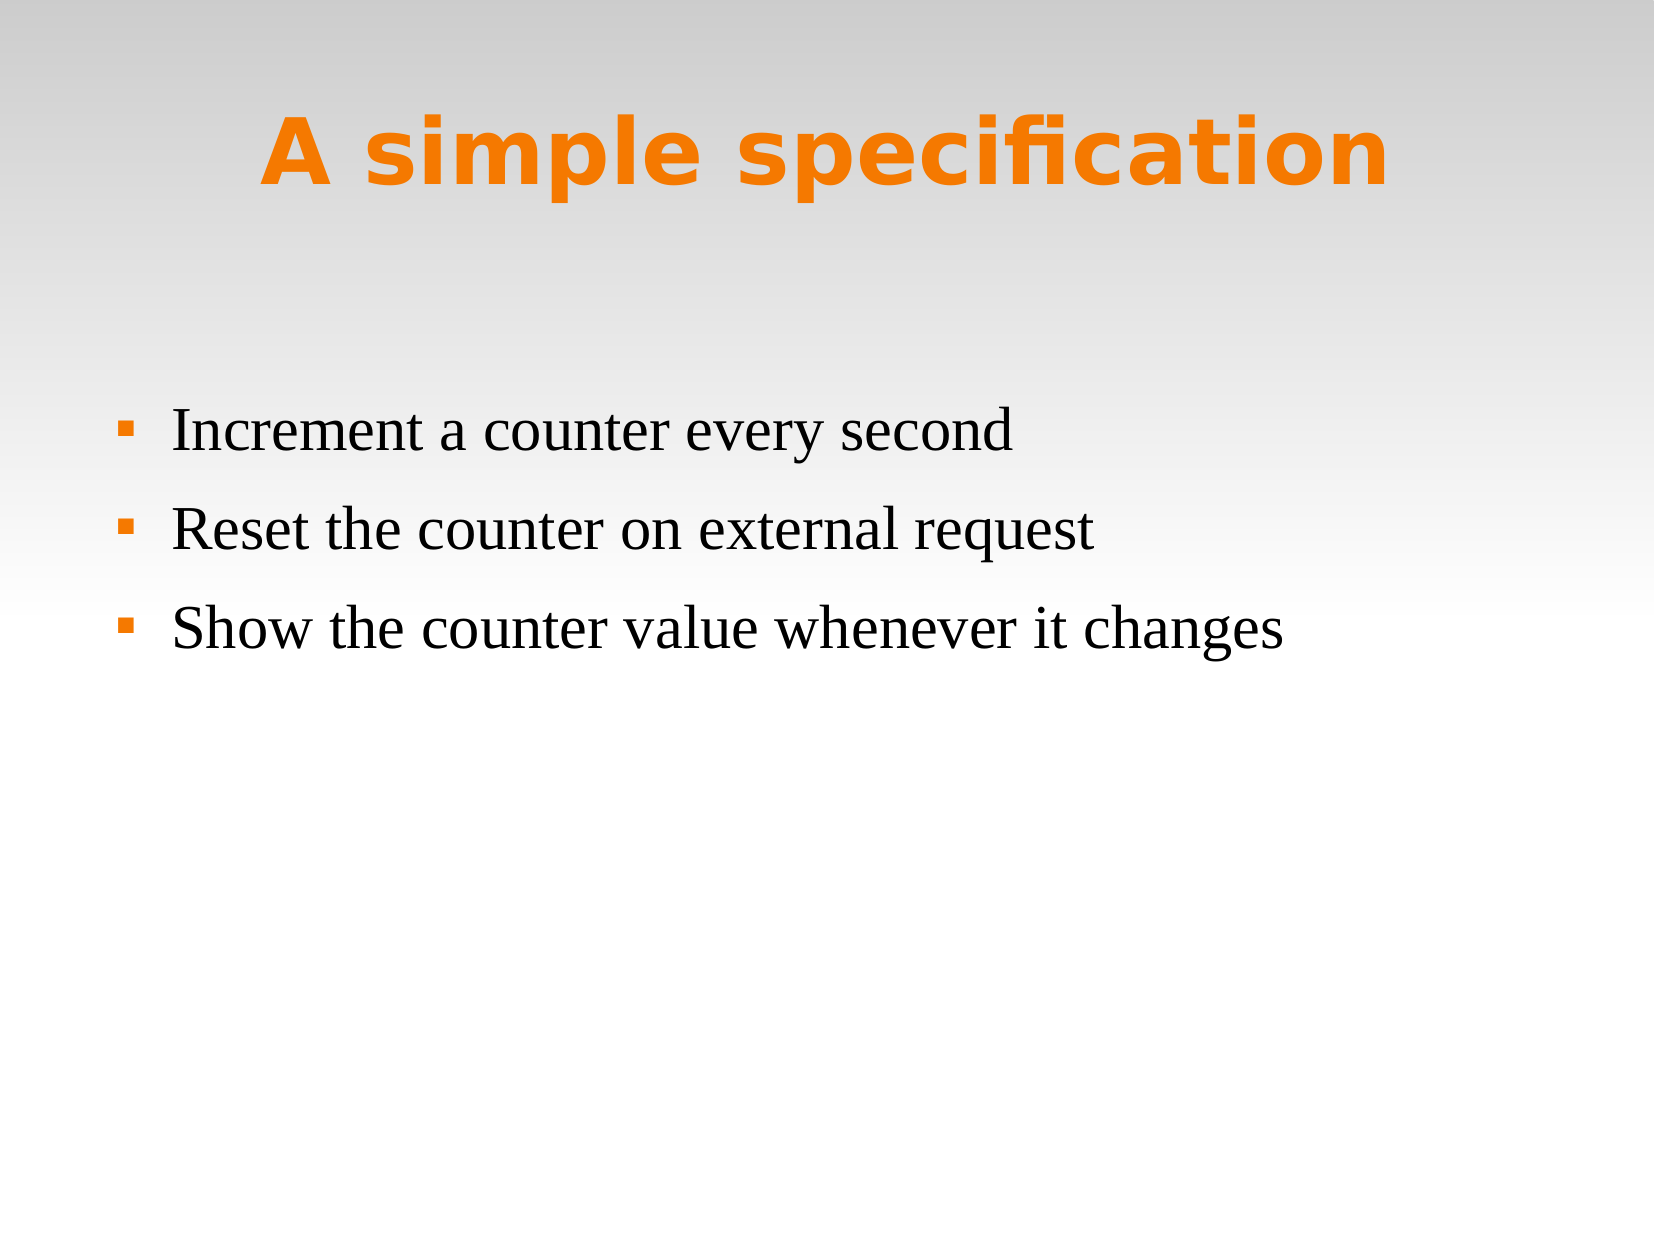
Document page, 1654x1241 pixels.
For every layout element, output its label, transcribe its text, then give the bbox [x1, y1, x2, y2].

title A simple specification [82, 49, 1571, 257]
list Increment a counter every second Reset the counter on external request Show the counter value whenever it changes [82, 296, 1571, 1100]
